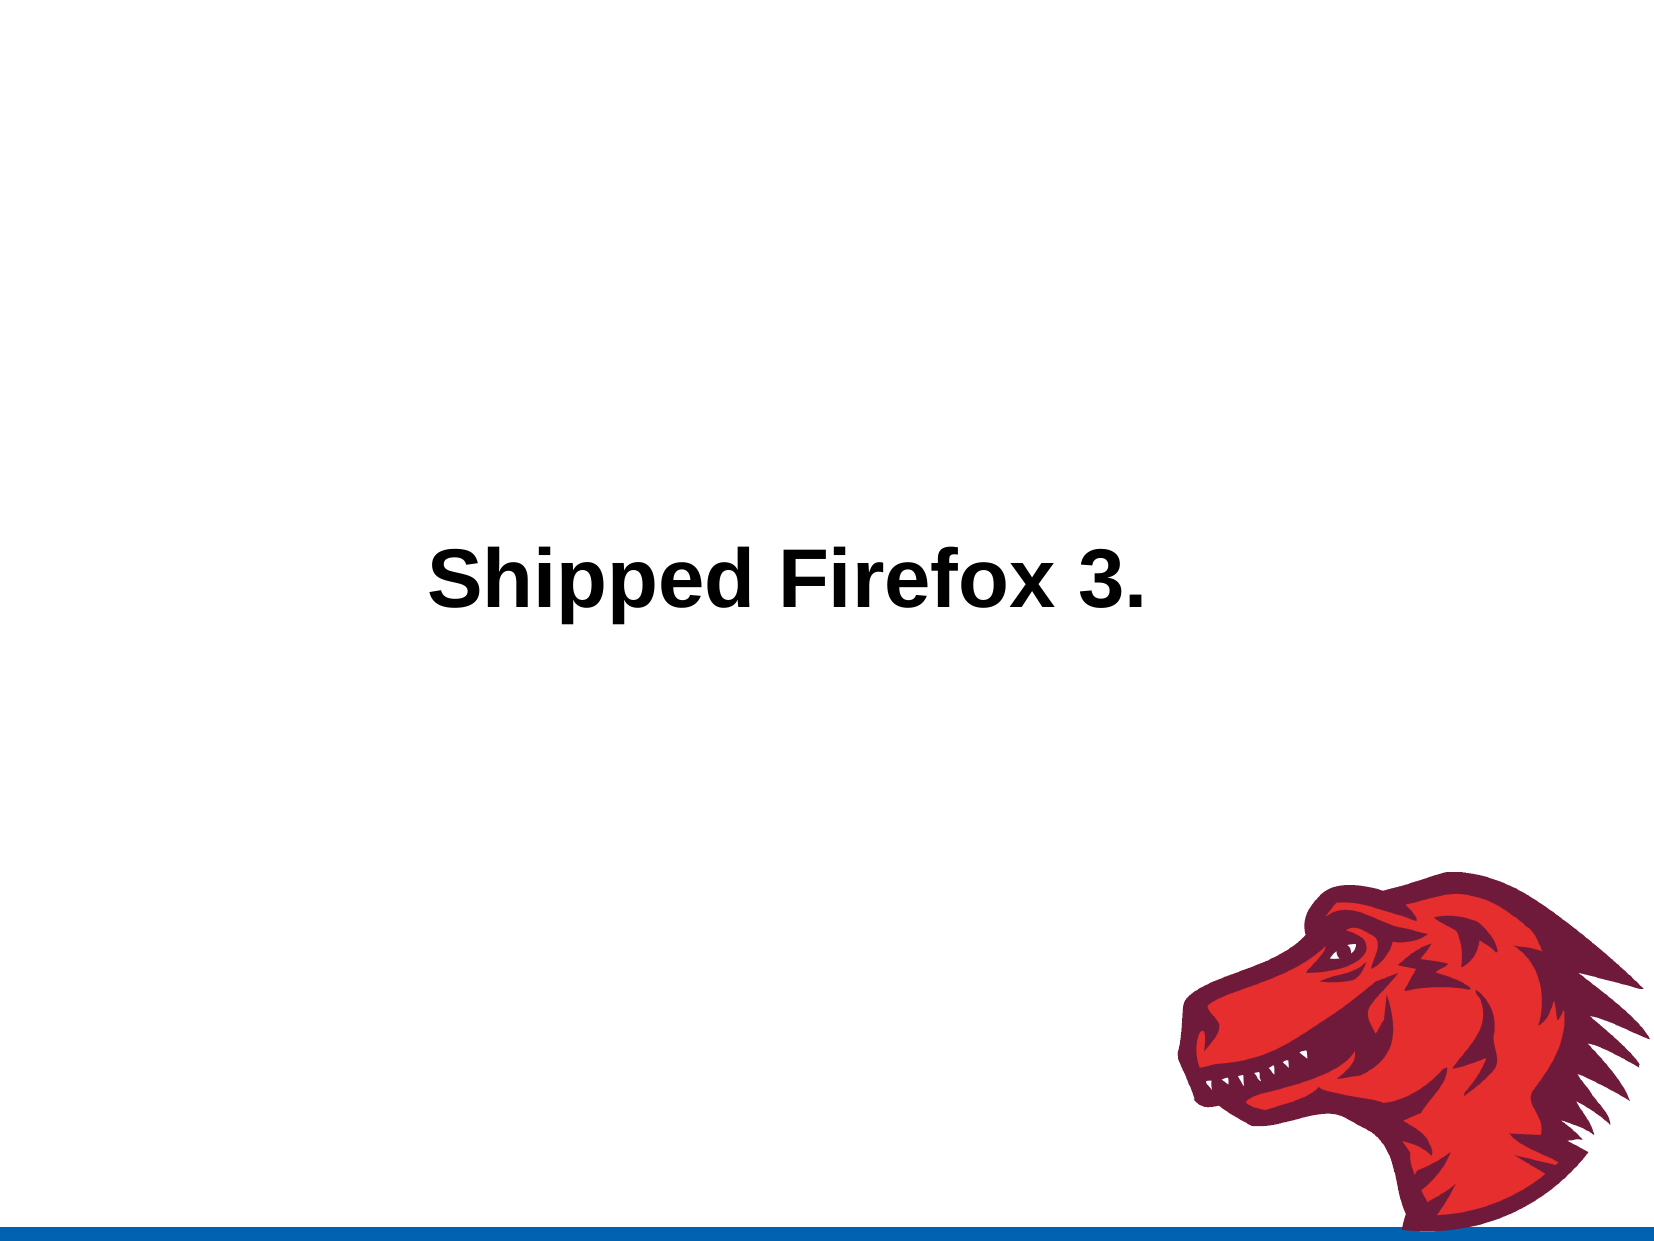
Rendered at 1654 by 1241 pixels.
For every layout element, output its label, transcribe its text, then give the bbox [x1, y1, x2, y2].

picture [1171, 872, 1654, 1241]
text_box Shipped Firefox 3. [412, 525, 1165, 633]
